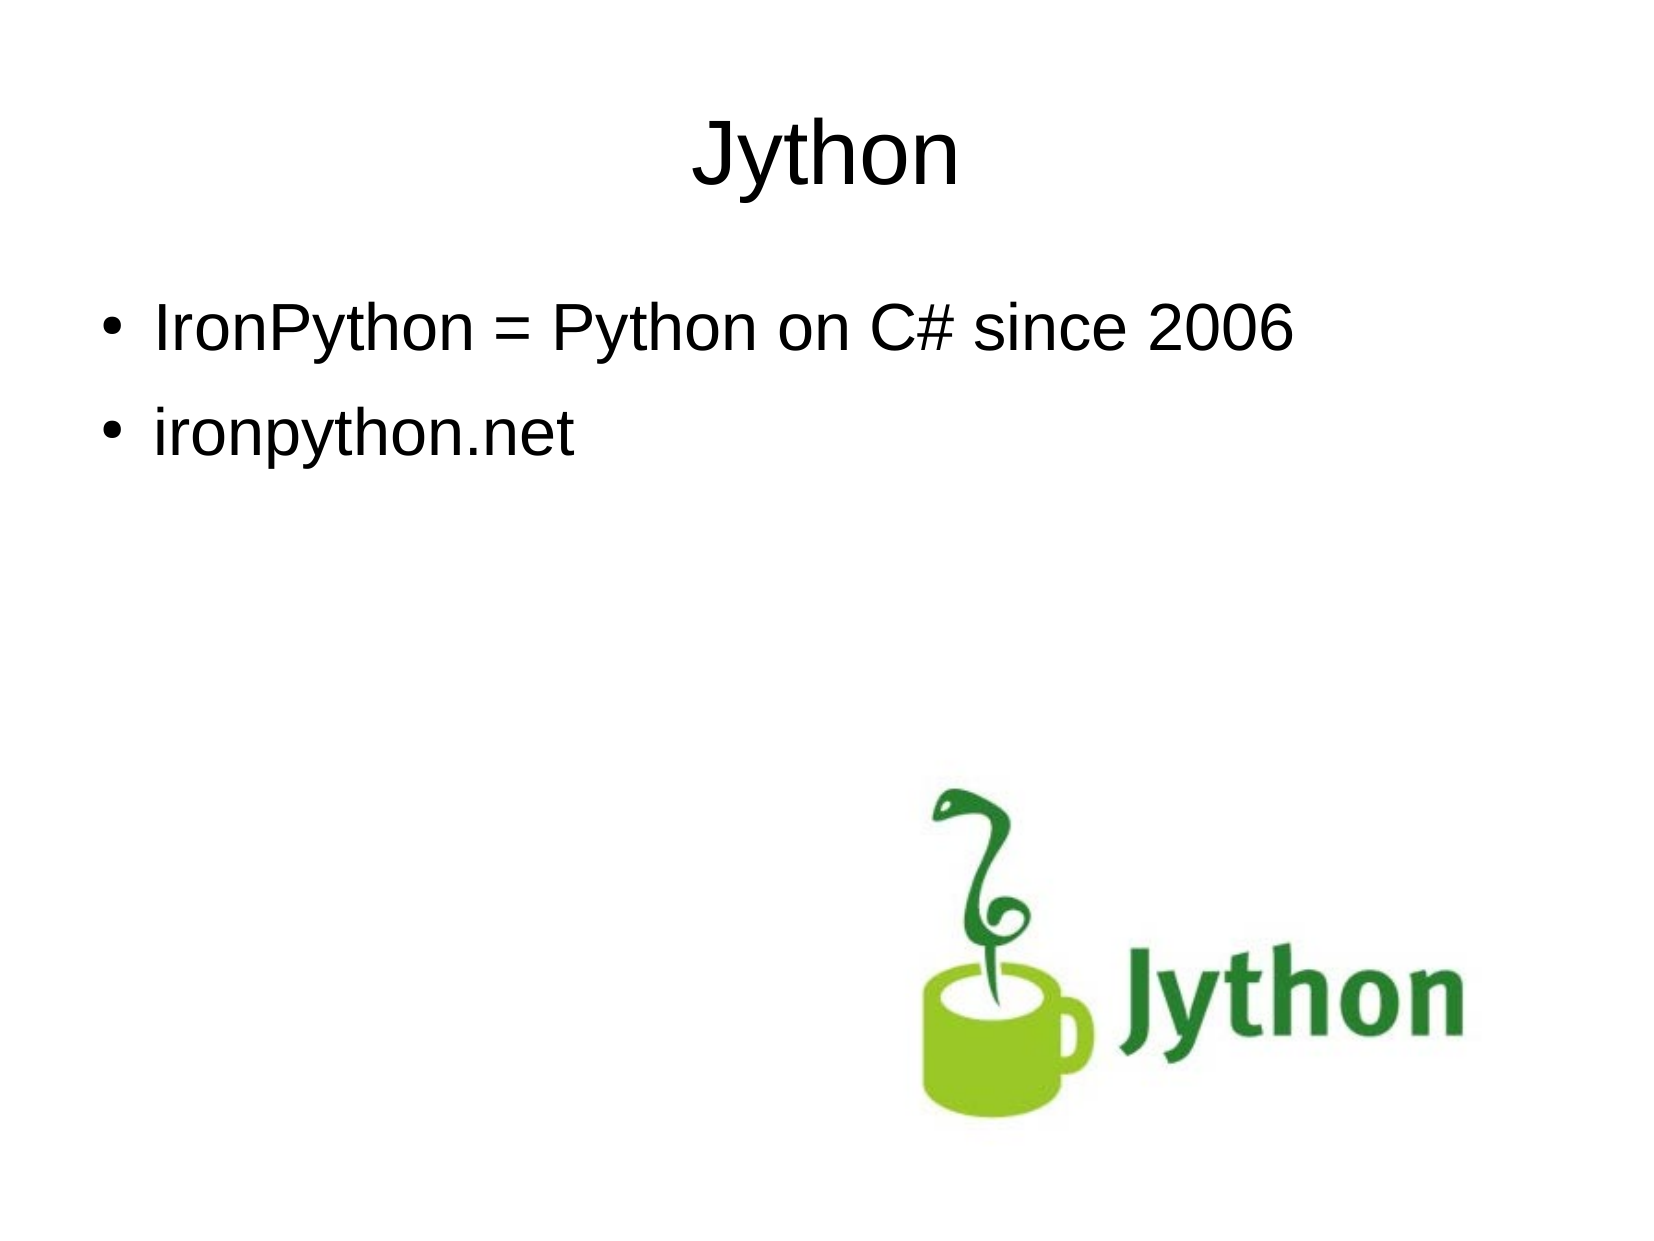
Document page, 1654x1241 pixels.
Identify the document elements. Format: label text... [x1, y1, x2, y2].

list IronPython = Python on C# since 2006 ironpython.net [82, 290, 1571, 1010]
picture [847, 732, 1548, 1158]
title Jython [82, 49, 1571, 257]
